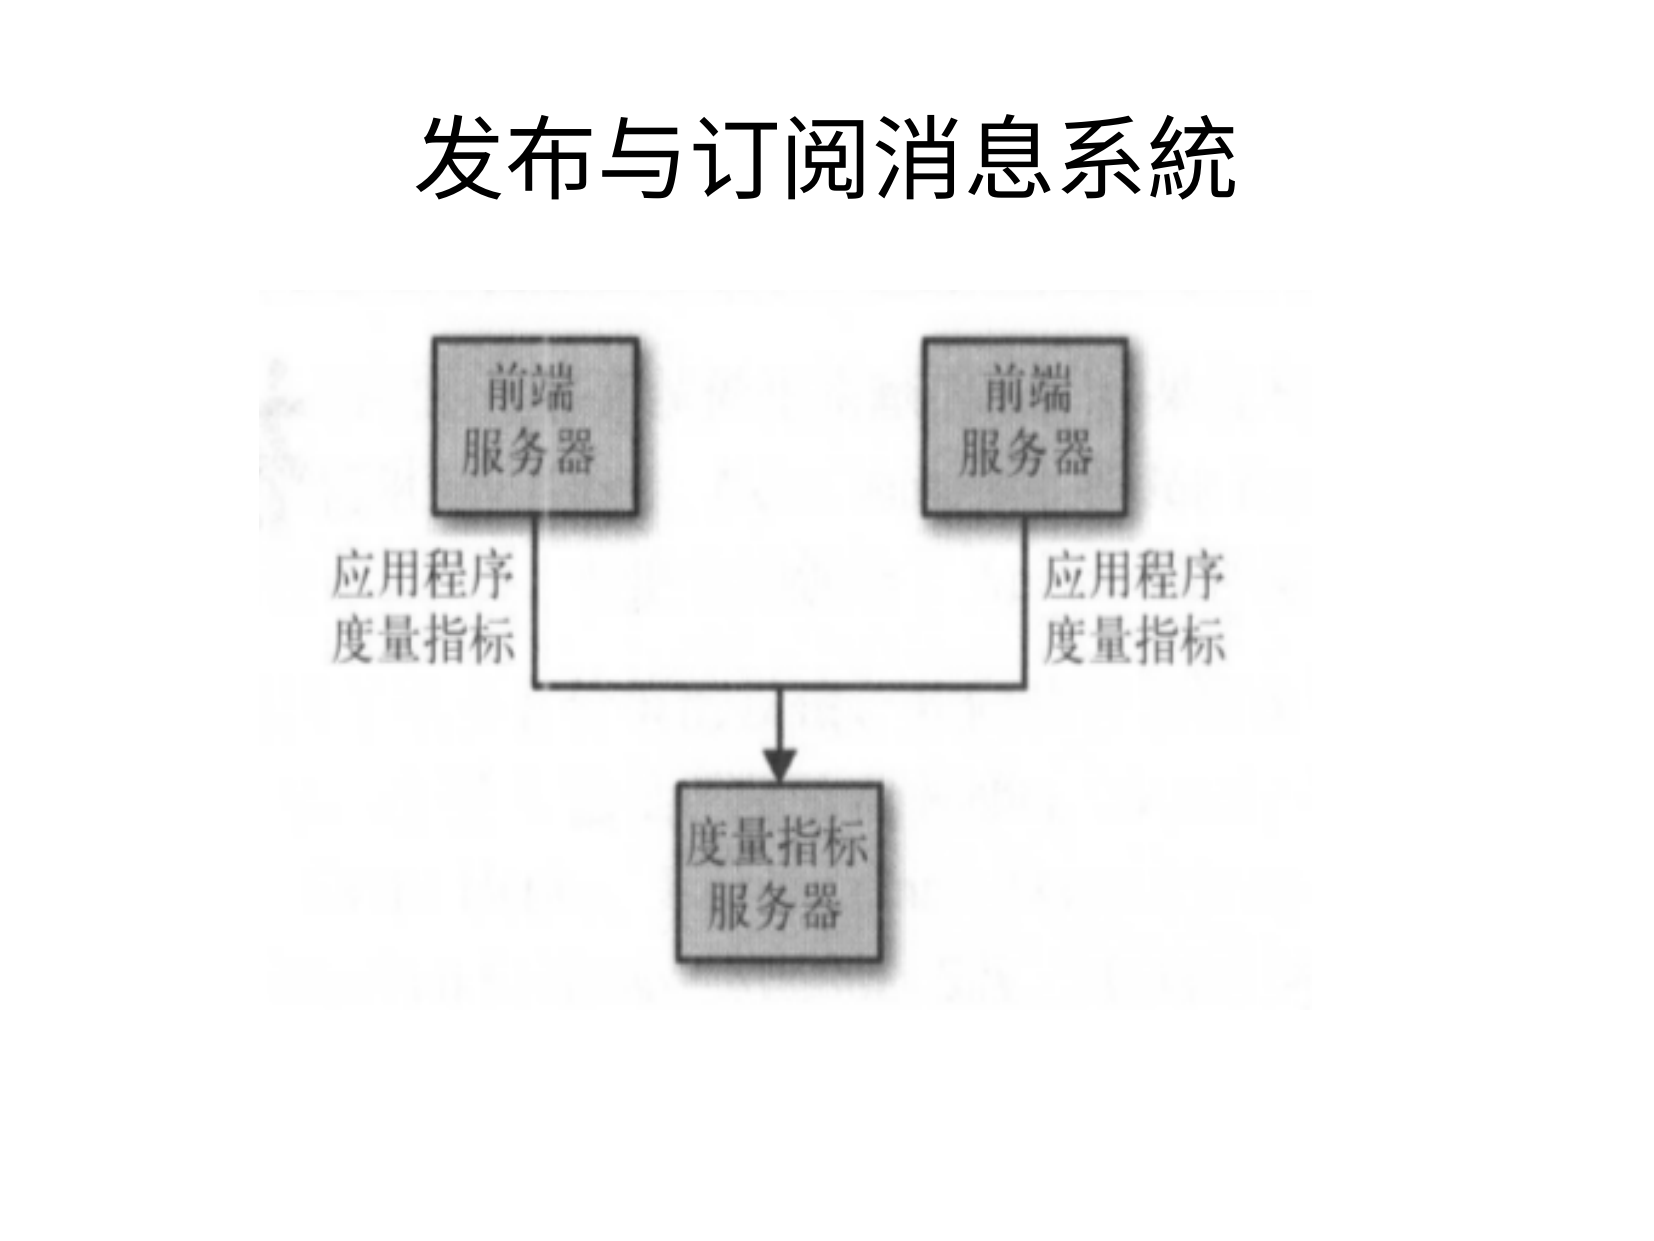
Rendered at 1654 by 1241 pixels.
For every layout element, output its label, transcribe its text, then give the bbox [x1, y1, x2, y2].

picture [259, 290, 1312, 1010]
title 发布与订阅消息系統 [82, 49, 1571, 257]
